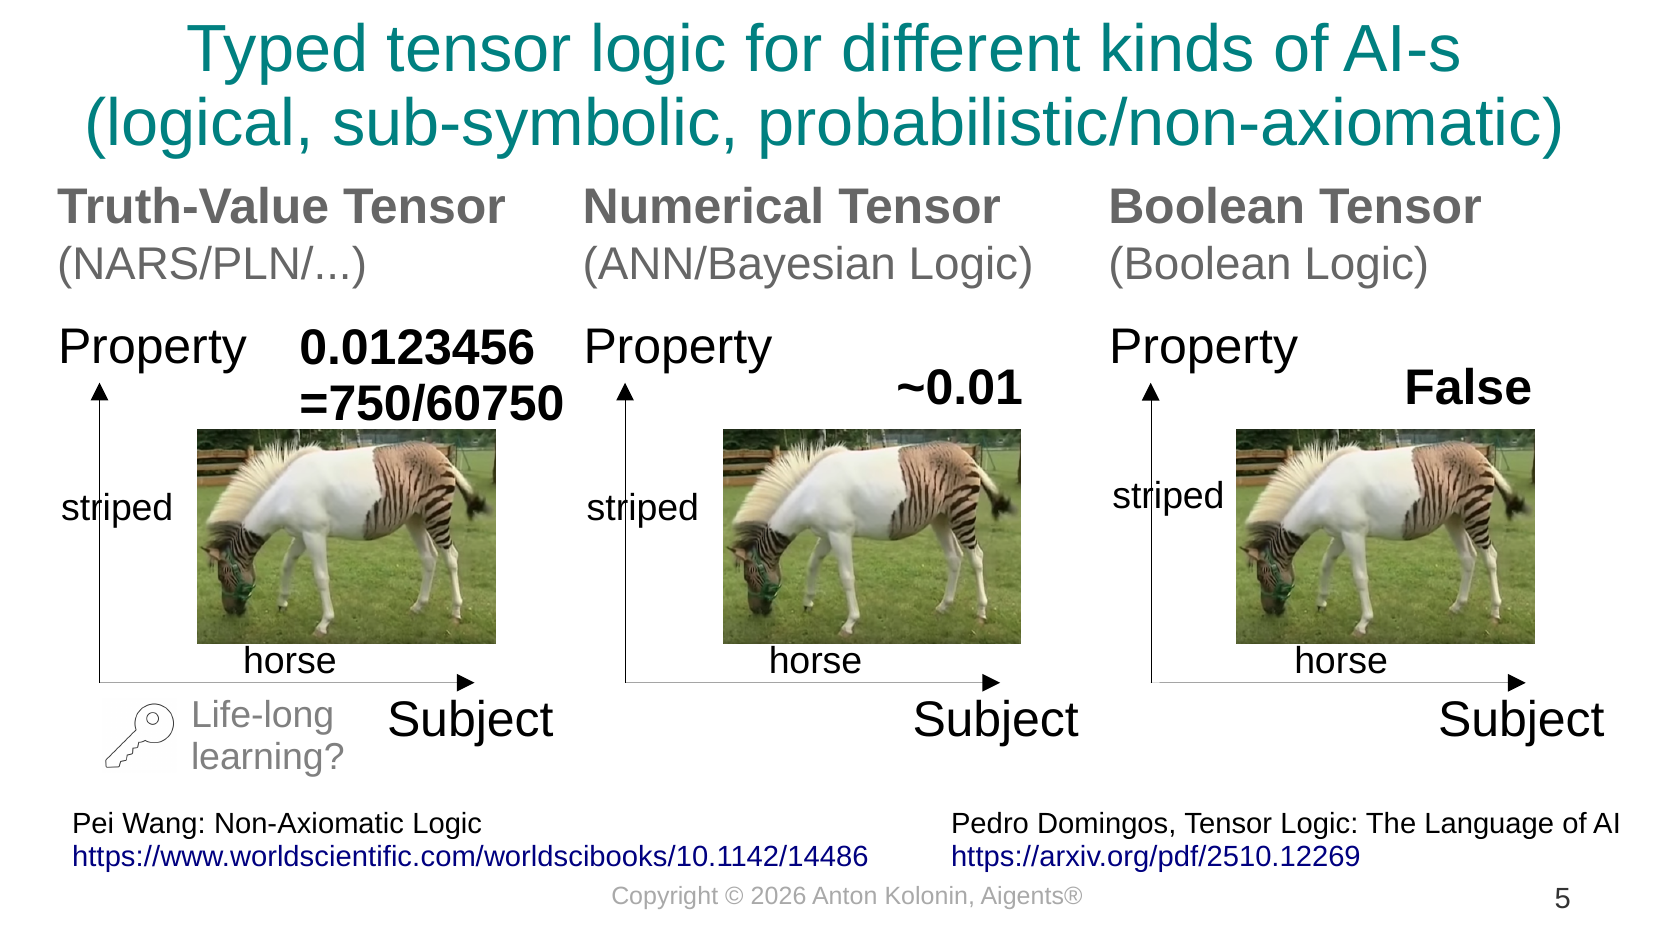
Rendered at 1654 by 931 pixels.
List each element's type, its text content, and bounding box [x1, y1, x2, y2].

text_box Subject [897, 684, 1095, 755]
text_box Typed tensor logic for different kinds of AI-s (logical, sub-symbolic, probabilistic/non-axiomatic) [0, 3, 1652, 168]
text_box striped [571, 479, 723, 537]
picture [197, 429, 496, 644]
text_box Property [43, 311, 262, 382]
picture [102, 698, 176, 773]
text_box False [1389, 351, 1575, 423]
text_box Property [580, 311, 788, 382]
picture [723, 429, 1021, 644]
text_box striped [1097, 467, 1236, 525]
text_box Boolean Tensor (Boolean Logic) [1093, 168, 1498, 289]
text_box Subject [372, 684, 569, 755]
text_box Numerical Tensor (ANN/Bayesian Logic) [567, 168, 1048, 289]
text_box striped [46, 479, 197, 537]
text_box Pei Wang: Non-Axiomatic Logic https://www.worldscientific.com/worldscibooks/10.1142/14486 [57, 799, 883, 880]
text_box horse [1279, 644, 1421, 689]
text_box Truth-Value Tensor (NARS/PLN/...) [42, 168, 522, 289]
text_box horse [228, 644, 370, 689]
picture [1236, 429, 1535, 644]
text_box Subject [1423, 684, 1620, 755]
text_box Life-long learning? [176, 685, 363, 785]
text_box 0.0123456 =750/60750 [284, 311, 580, 439]
text_box Property [1094, 311, 1314, 382]
text_box ~0.01 [881, 351, 1038, 423]
text_box horse [753, 644, 896, 689]
text_box Pedro Domingos, Tensor Logic: The Language of AI https://arxiv.org/pdf/2510.12269 [936, 799, 1654, 913]
